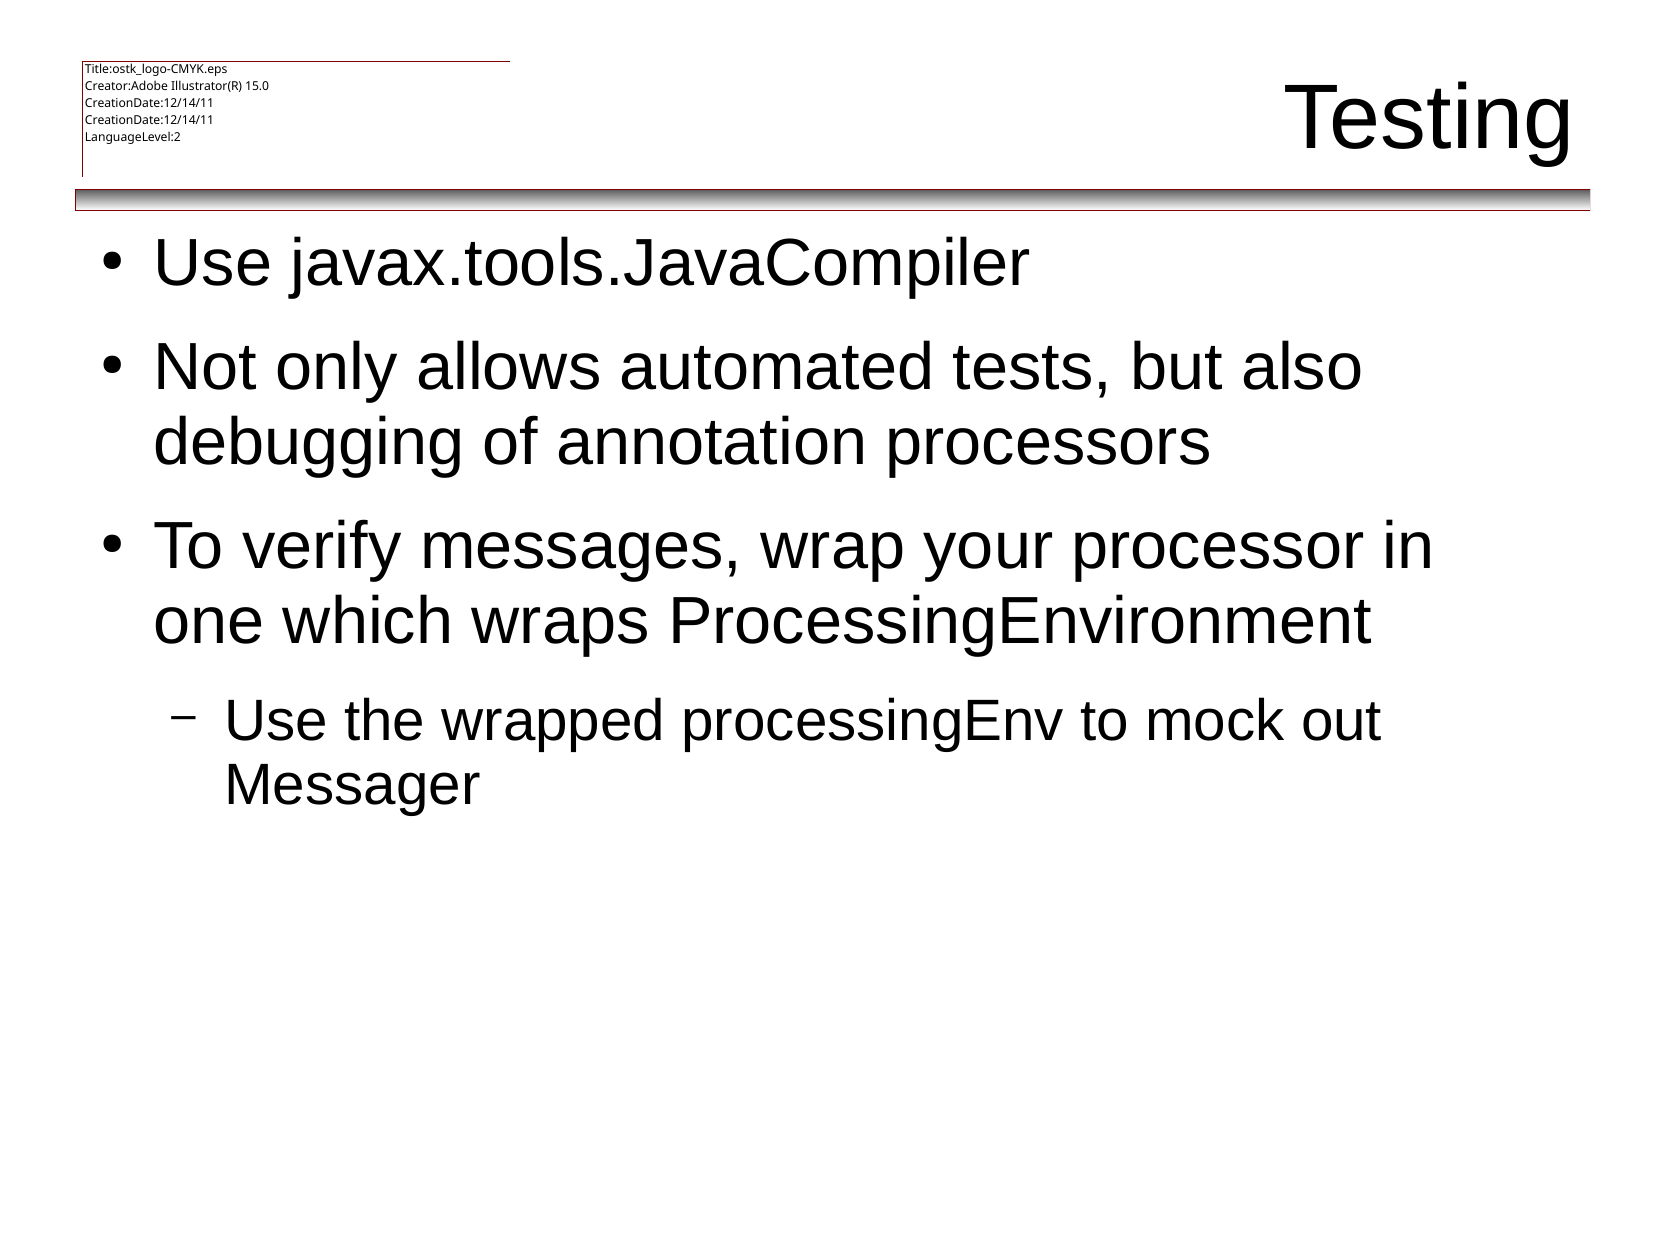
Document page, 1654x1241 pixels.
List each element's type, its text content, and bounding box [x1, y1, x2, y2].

list Use javax.tools.JavaCompiler Not only allows automated tests, but also debugging of annotation processors To verify messages, wrap your processor in one which wraps ProcessingEnvironment Use the wrapped processingEnv to mock out Messager [82, 225, 1538, 1111]
title Testing [529, 65, 1576, 169]
